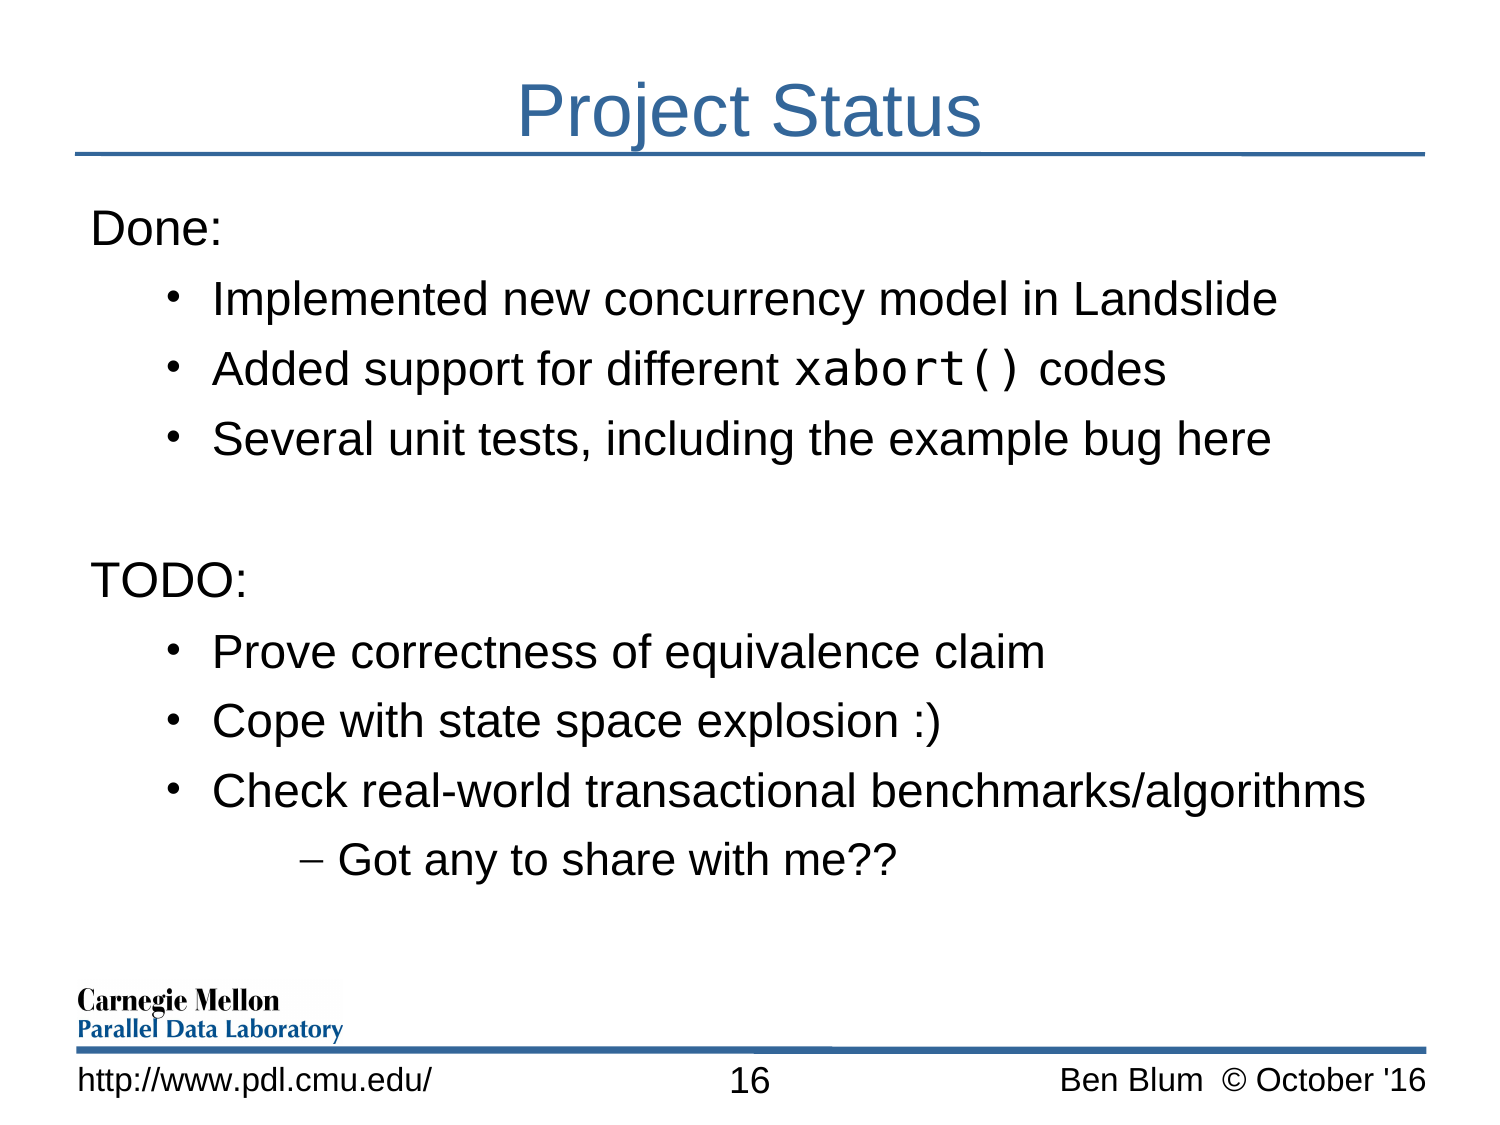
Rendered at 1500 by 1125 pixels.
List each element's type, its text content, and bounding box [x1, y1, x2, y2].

picture [77, 979, 343, 1044]
title Project Status [112, 50, 1388, 163]
list Done: Implemented new concurrency model in Landslide Added support for different xabort() codes Several unit tests, including the example bug here TODO: Prove correctness of equivalence claim Cope with state space explosion :) Check real-world transactional benchmarks/algorithms Got any to share with me?? [75, 187, 1426, 946]
